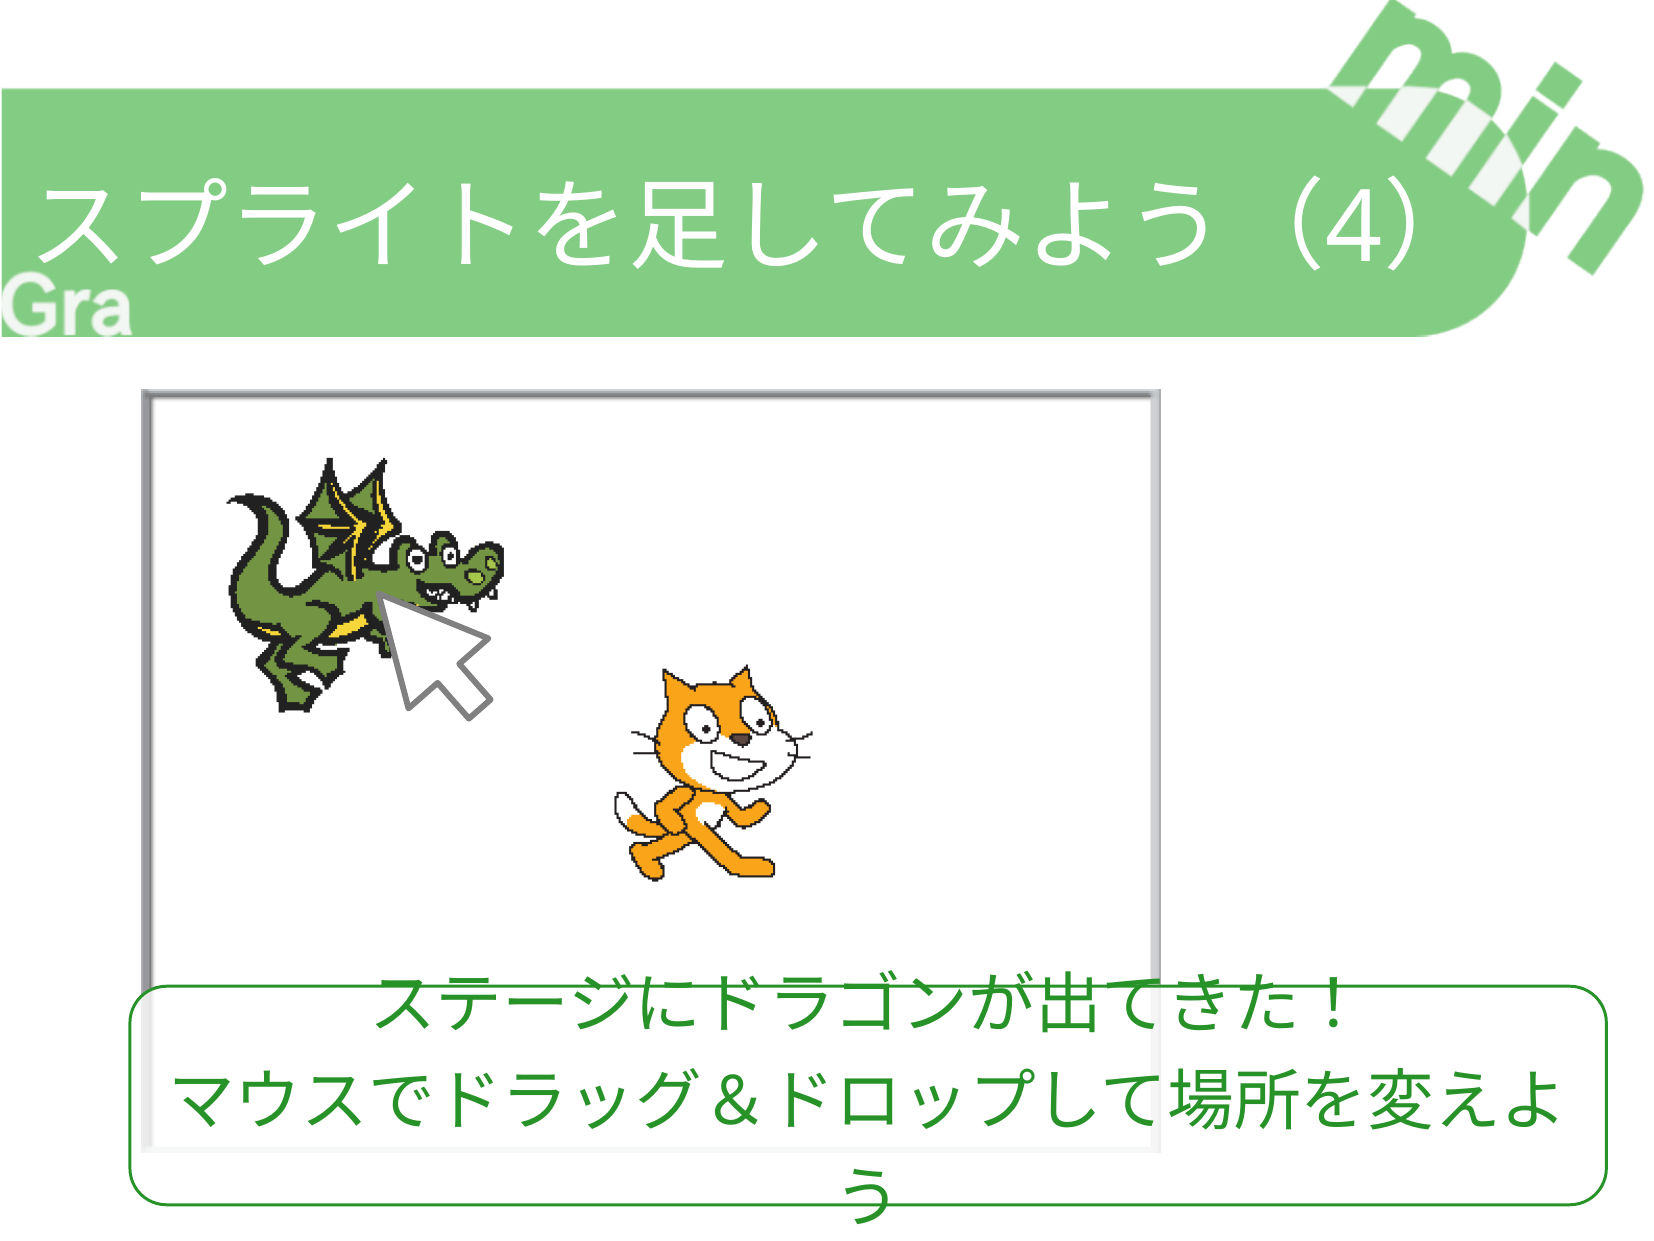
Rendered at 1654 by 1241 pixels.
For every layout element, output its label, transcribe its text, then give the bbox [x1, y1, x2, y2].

text_box [378, 593, 491, 719]
picture [1, 0, 1654, 337]
picture [141, 389, 1161, 995]
title スプライトを足してみよう（4） [11, 134, 1501, 303]
text_box ステージにドラゴンが出てきた！ マウスでドラッグ＆ドロップして場所を変えよう [129, 986, 1607, 1205]
